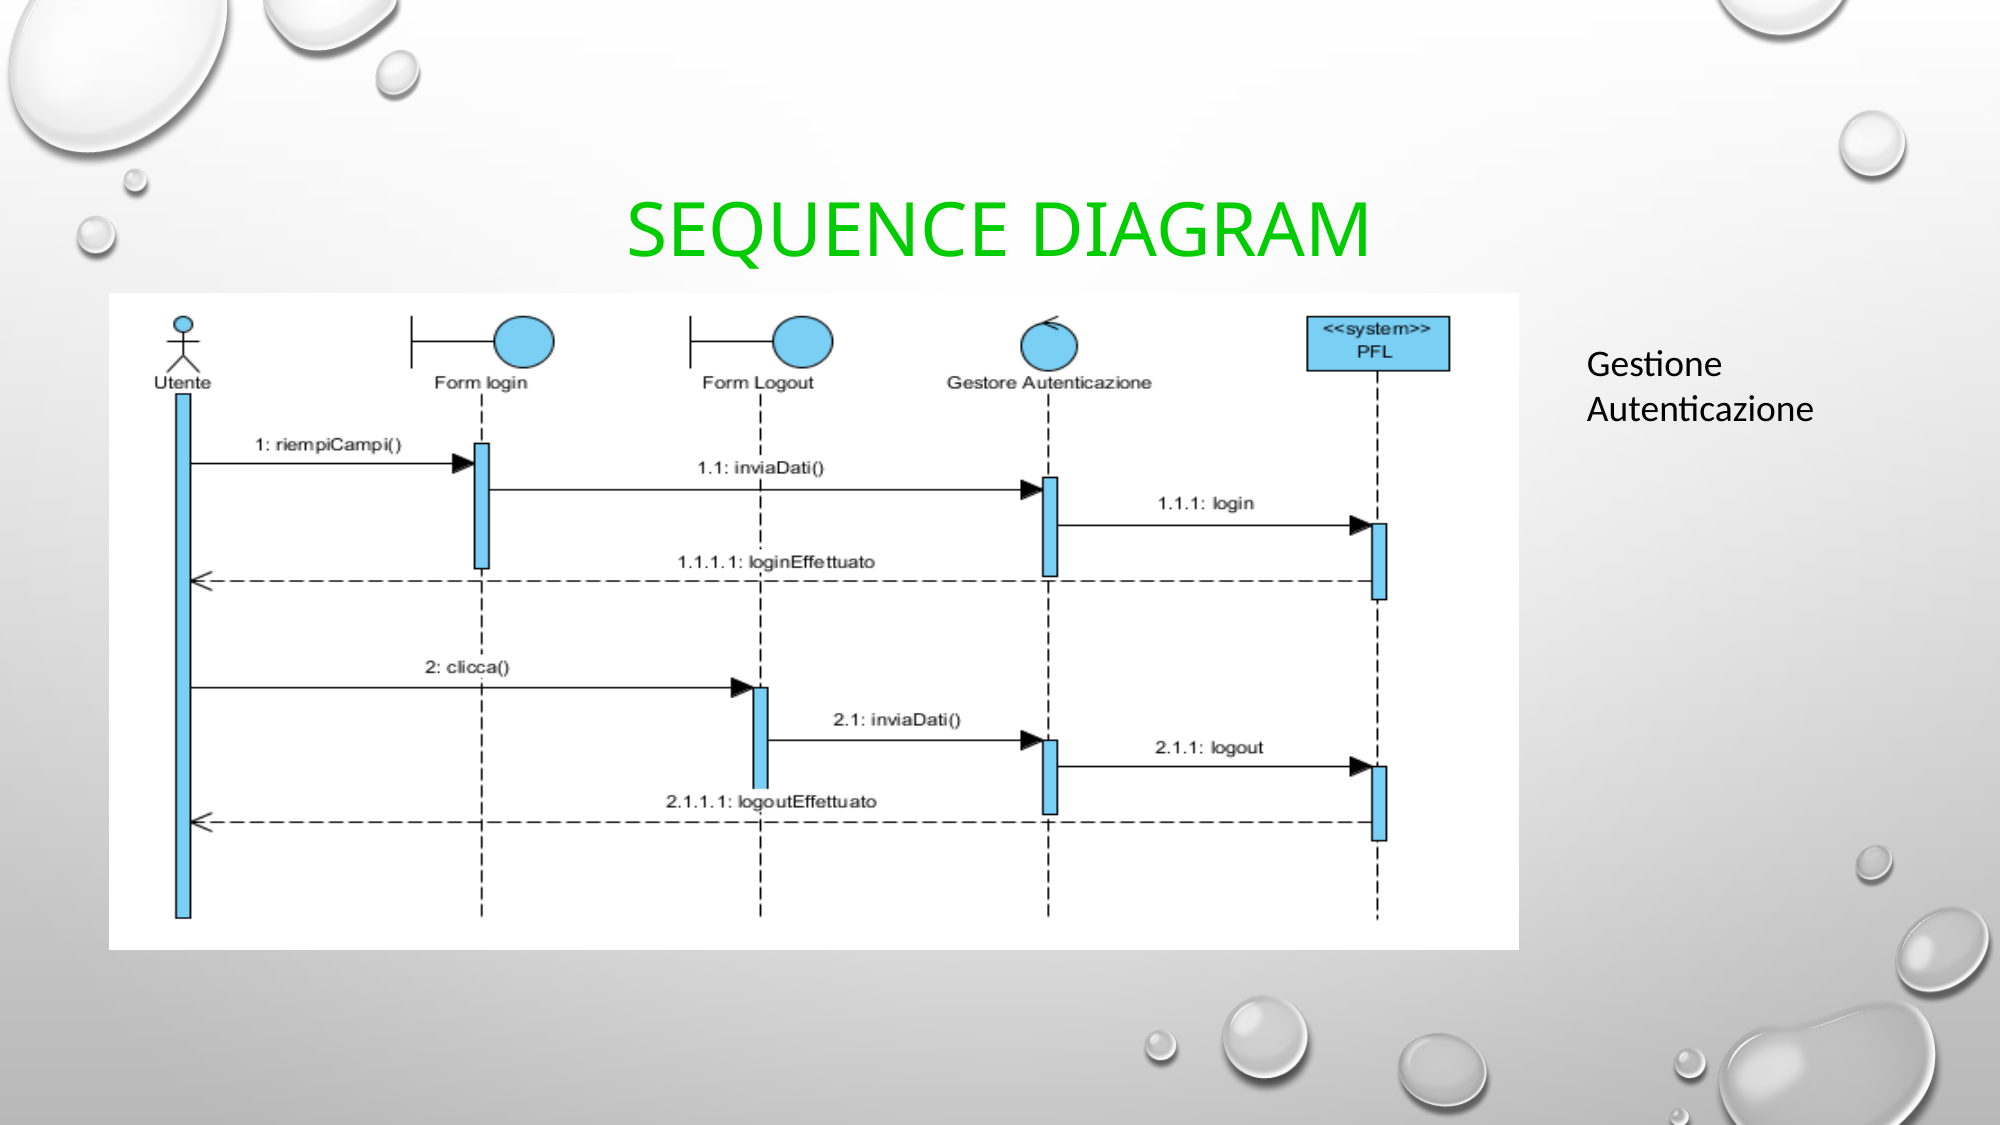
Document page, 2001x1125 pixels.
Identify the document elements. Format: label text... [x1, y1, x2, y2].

picture [109, 293, 1519, 951]
title Sequence diagram [149, 101, 1851, 364]
text_box Gestione Autenticazione [1571, 331, 1919, 483]
